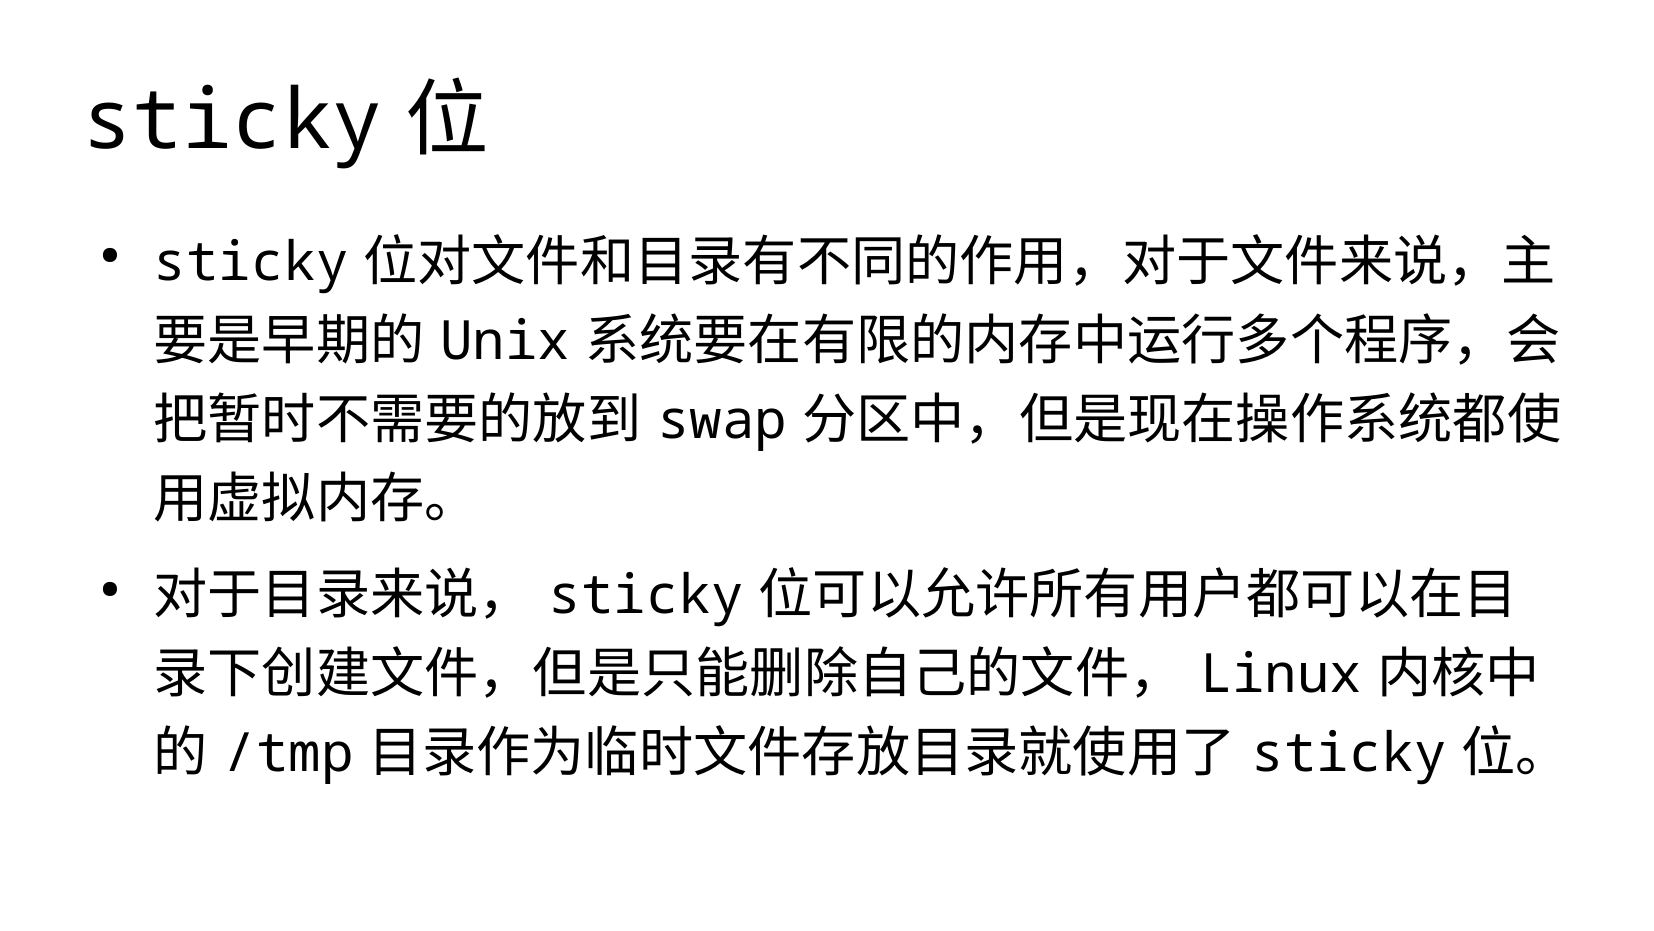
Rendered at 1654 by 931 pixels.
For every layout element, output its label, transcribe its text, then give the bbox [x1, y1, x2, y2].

title sticky位 [82, 37, 1571, 189]
list sticky位对文件和目录有不同的作用，对于文件来说，主要是早期的Unix系统要在有限的内存中运行多个程序，会把暂时不需要的放到swap分区中，但是现在操作系统都使用虚拟内存。 对于目录来说，sticky位可以允许所有用户都可以在目录下创建文件，但是只能删除自己的文件，Linux内核中的/tmp目录作为临时文件存放目录就使用了sticky位。 [82, 217, 1571, 851]
